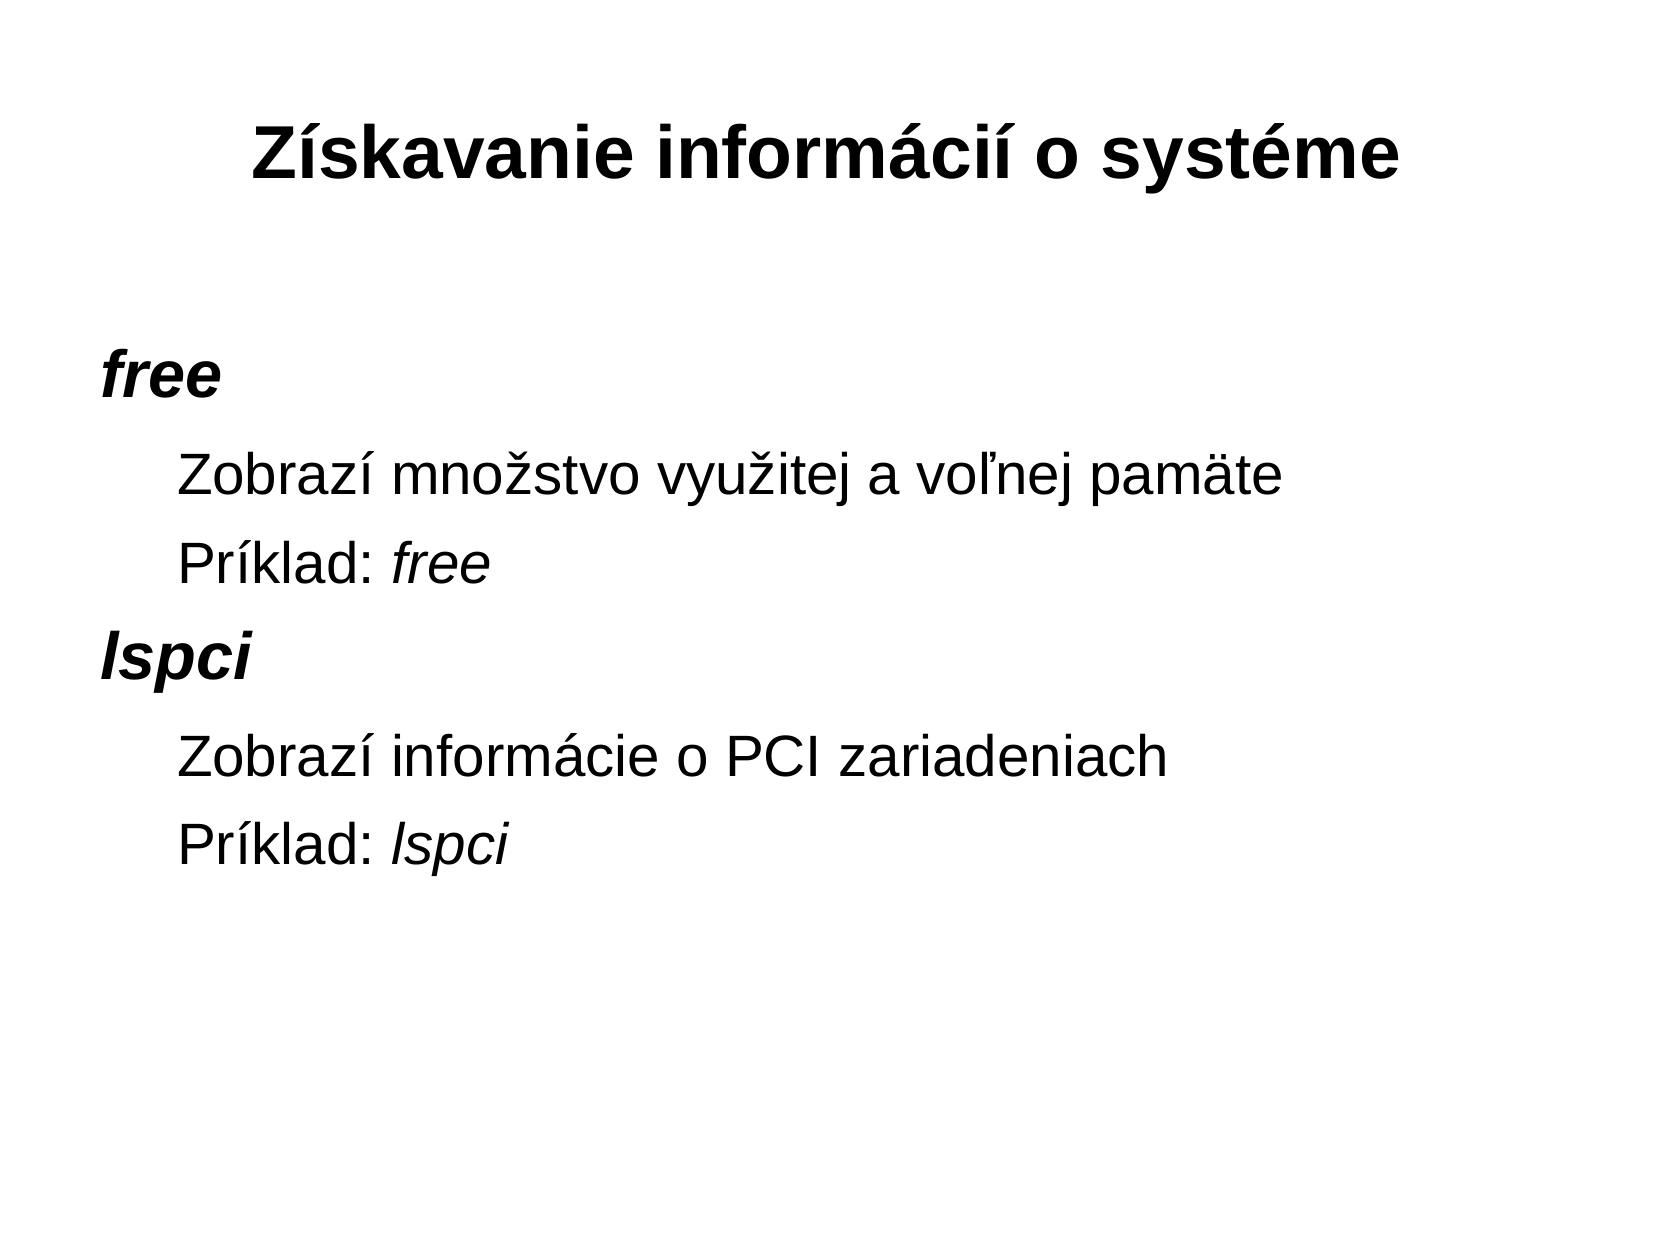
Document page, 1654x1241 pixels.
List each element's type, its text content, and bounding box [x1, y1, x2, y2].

title Získavanie informácií o systéme [82, 49, 1571, 257]
list free Zobrazí množstvo využitej a voľnej pamäte Príklad: free lspci Zobrazí informácie o PCI zariadeniach Príklad: lspci [82, 337, 1571, 1022]
